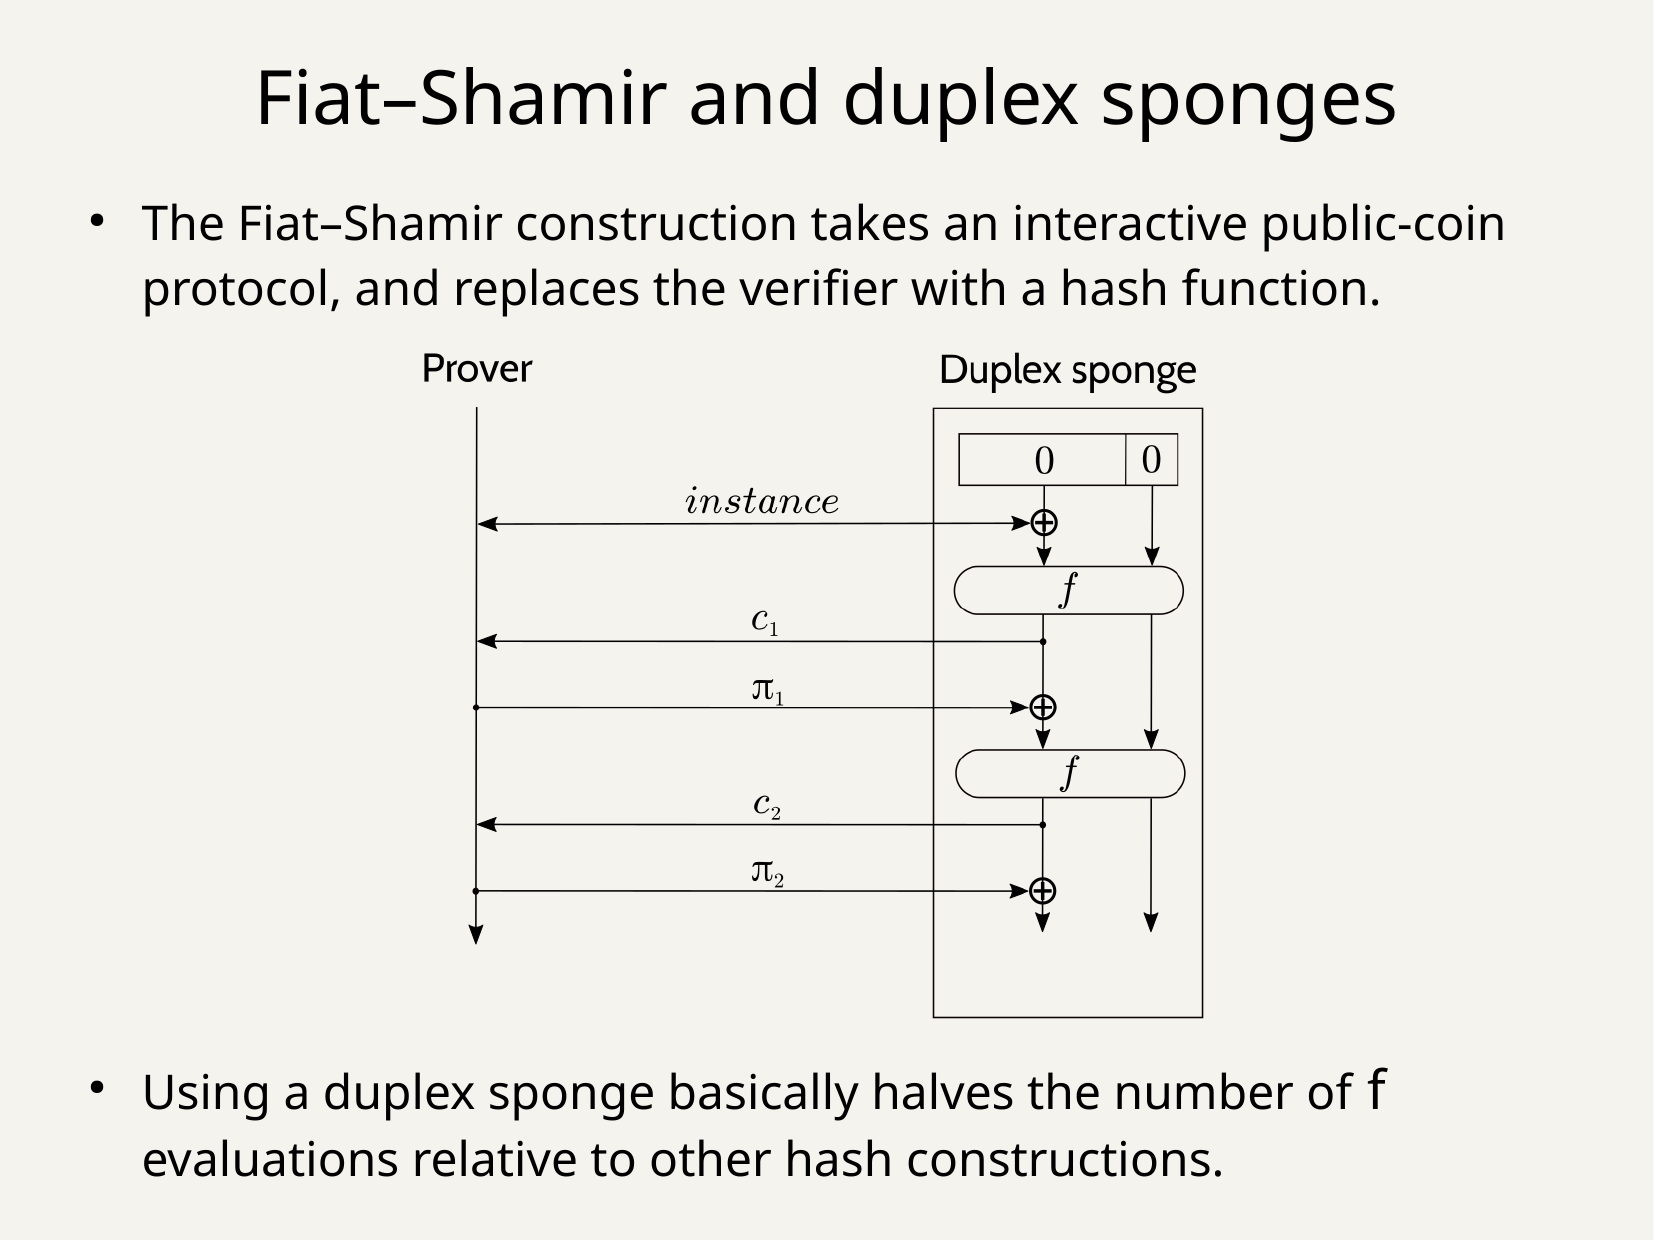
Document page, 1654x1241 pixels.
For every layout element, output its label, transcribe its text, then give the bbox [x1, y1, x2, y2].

picture [354, 307, 1281, 1051]
list The Fiat–Shamir construction takes an interactive public-coin protocol, and replaces the verifier with a hash function. [70, 188, 1583, 343]
title Fiat–Shamir and duplex sponges [82, 25, 1571, 166]
list Using a duplex sponge basically halves the number of f evaluations relative to other hash constructions. [70, 1051, 1548, 1205]
